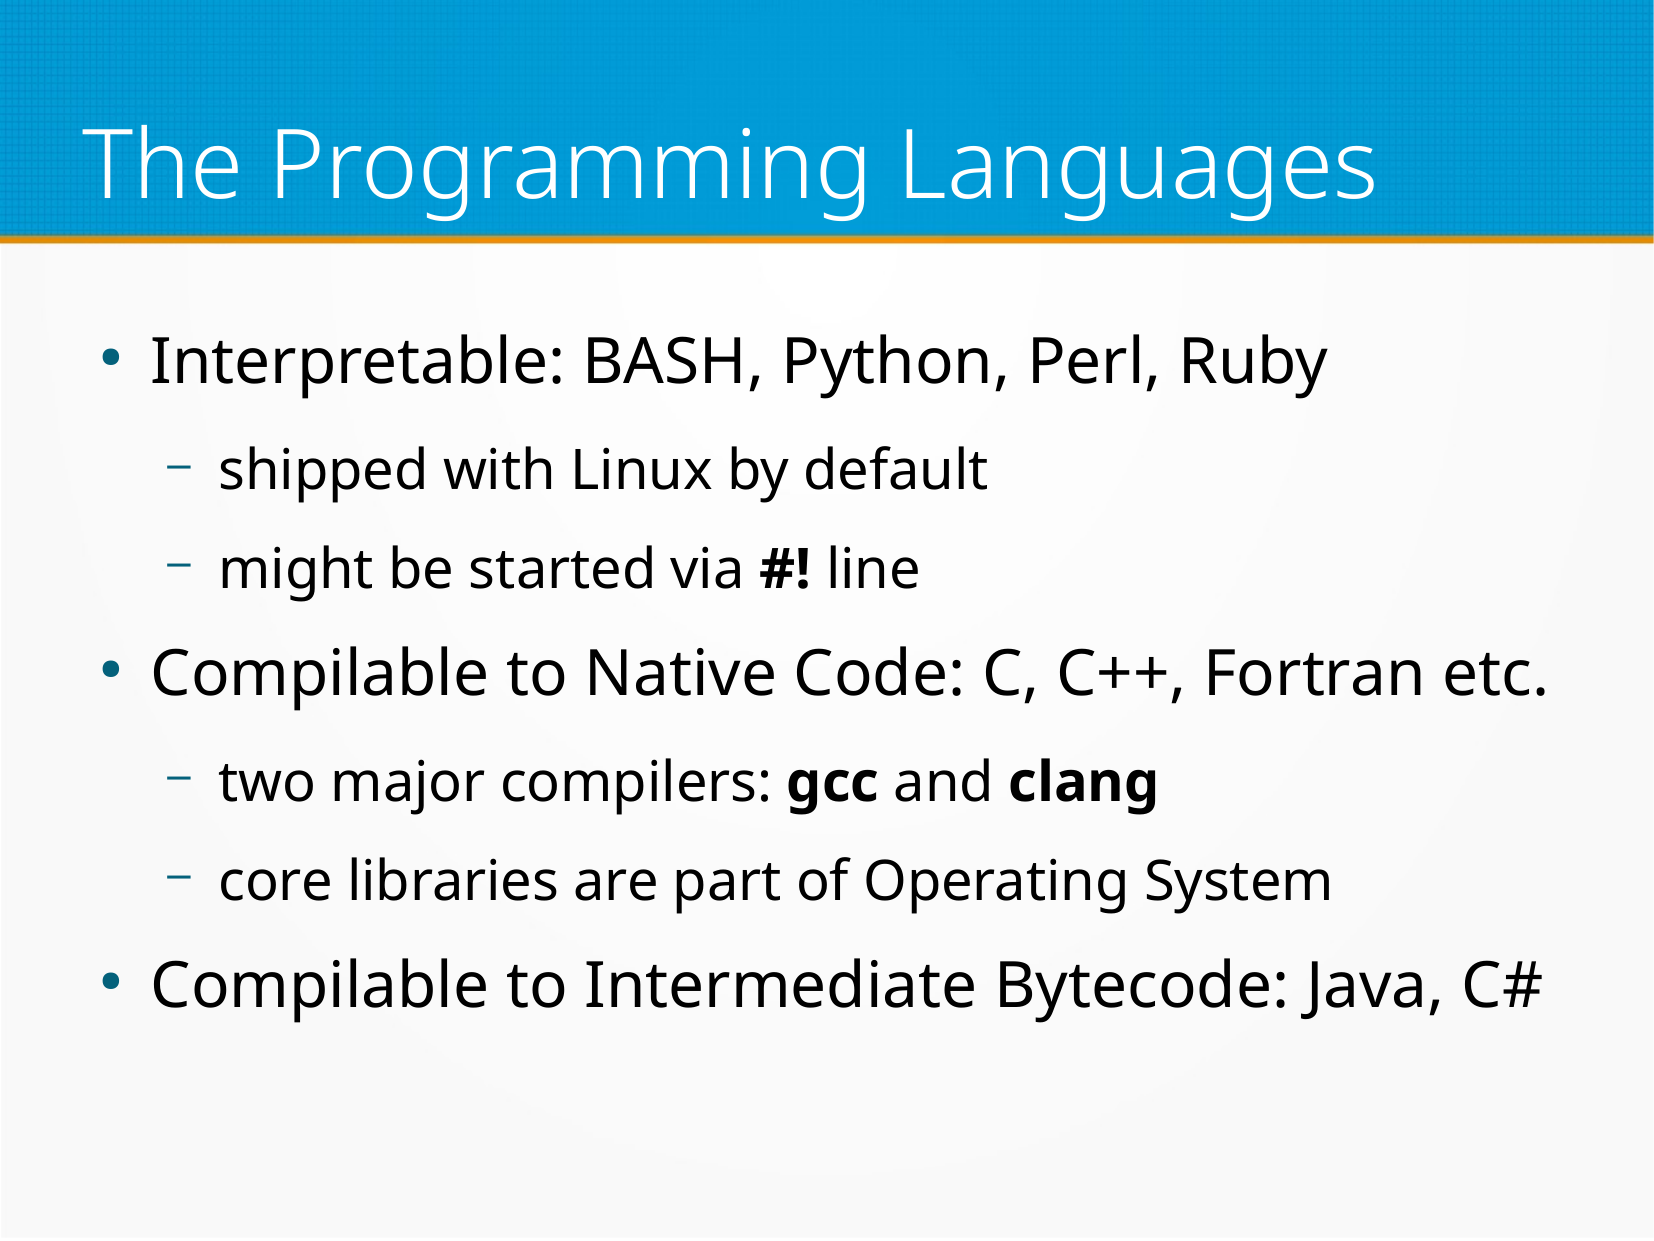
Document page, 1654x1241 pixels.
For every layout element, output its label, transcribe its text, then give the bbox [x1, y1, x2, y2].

title The Programming Languages [82, 19, 1571, 227]
picture [0, 233, 1654, 1241]
list Interpretable: BASH, Python, Perl, Ruby shipped with Linux by default might be started via #! line Compilable to Native Code: C, C++, Fortran etc. two major compilers: gcc and clang core libraries are part of Operating System Compilable to Intermediate Bytecode: Java, C# [82, 315, 1563, 1081]
